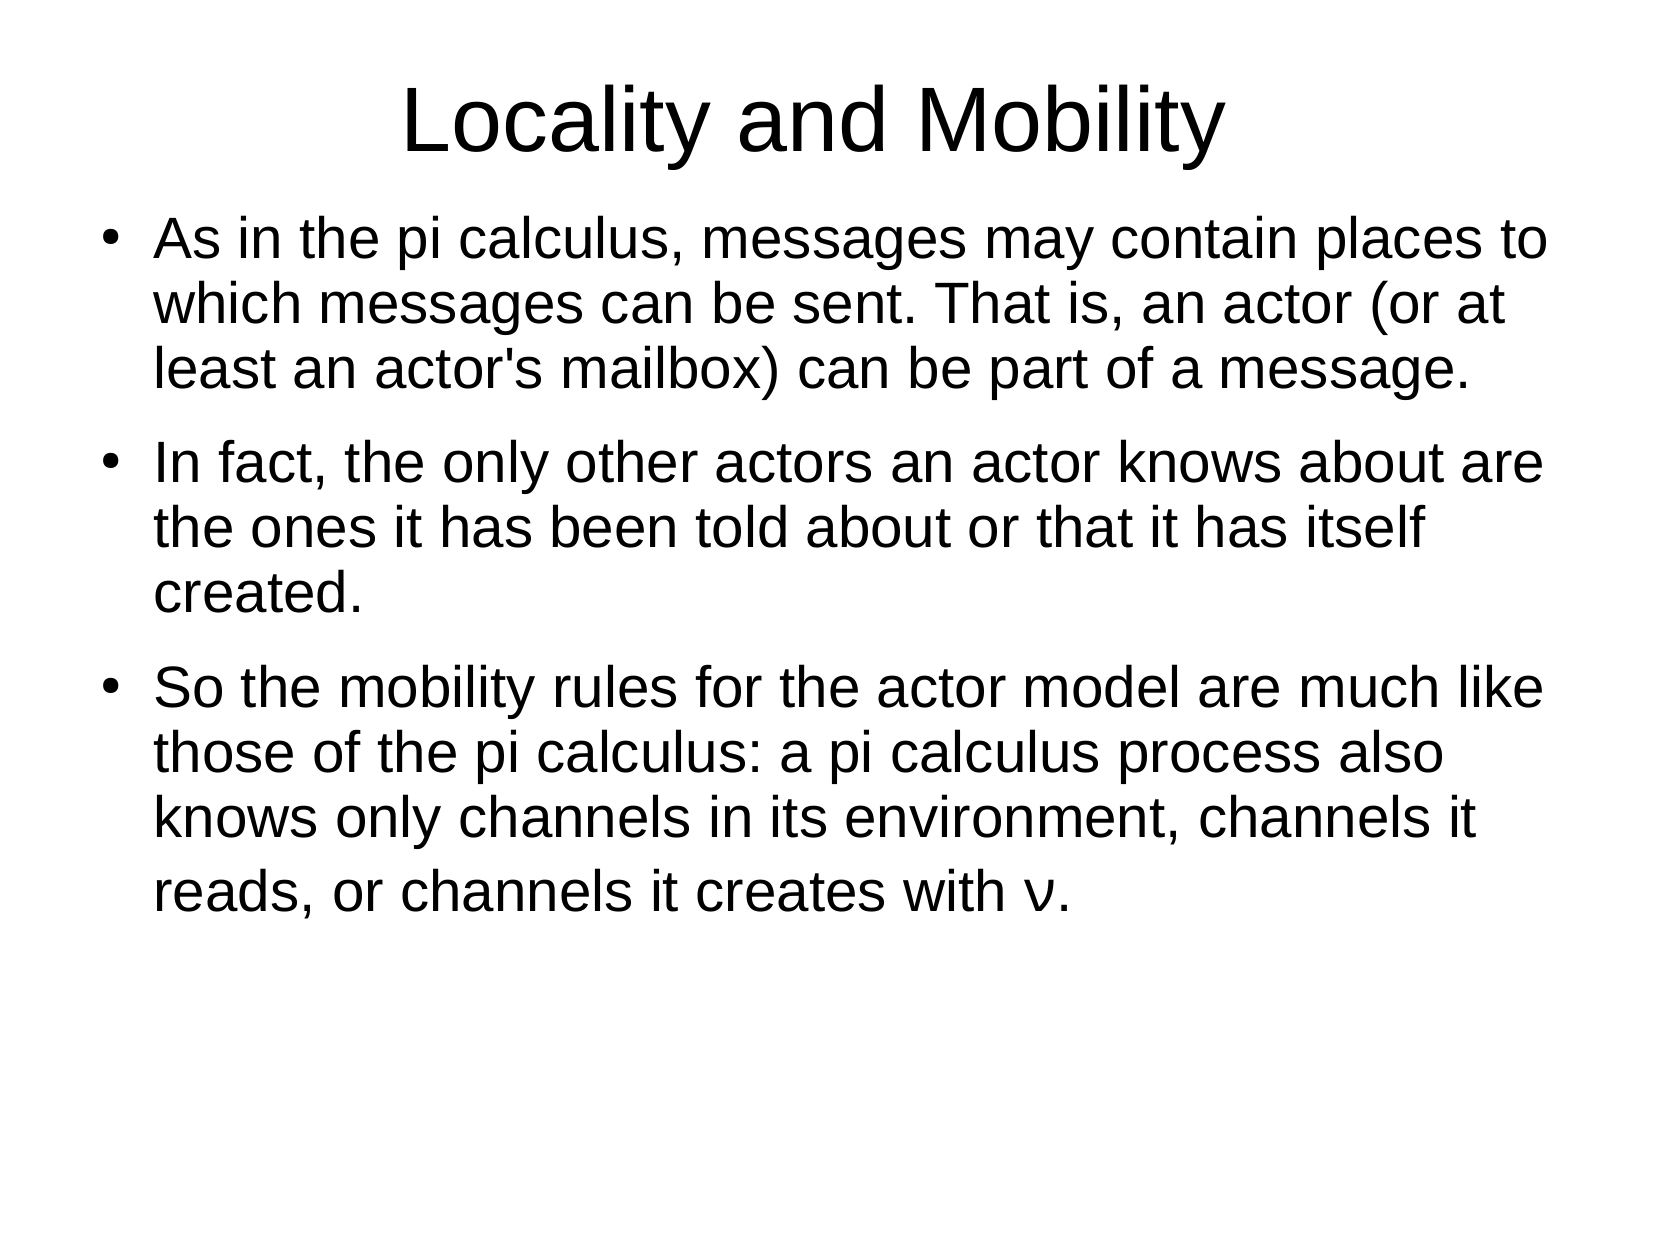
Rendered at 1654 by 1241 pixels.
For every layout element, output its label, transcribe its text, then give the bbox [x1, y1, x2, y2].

list As in the pi calculus, messages may contain places to which messages can be sent. That is, an actor (or at least an actor's mailbox) can be part of a message. In fact, the only other actors an actor knows about are the ones it has been told about or that it has itself created. So the mobility rules for the actor model are much like those of the pi calculus: a pi calculus process also knows only channels in its environment, channels it reads, or channels it creates with ν. [82, 205, 1571, 1025]
title Locality and Mobility [244, 60, 1410, 181]
